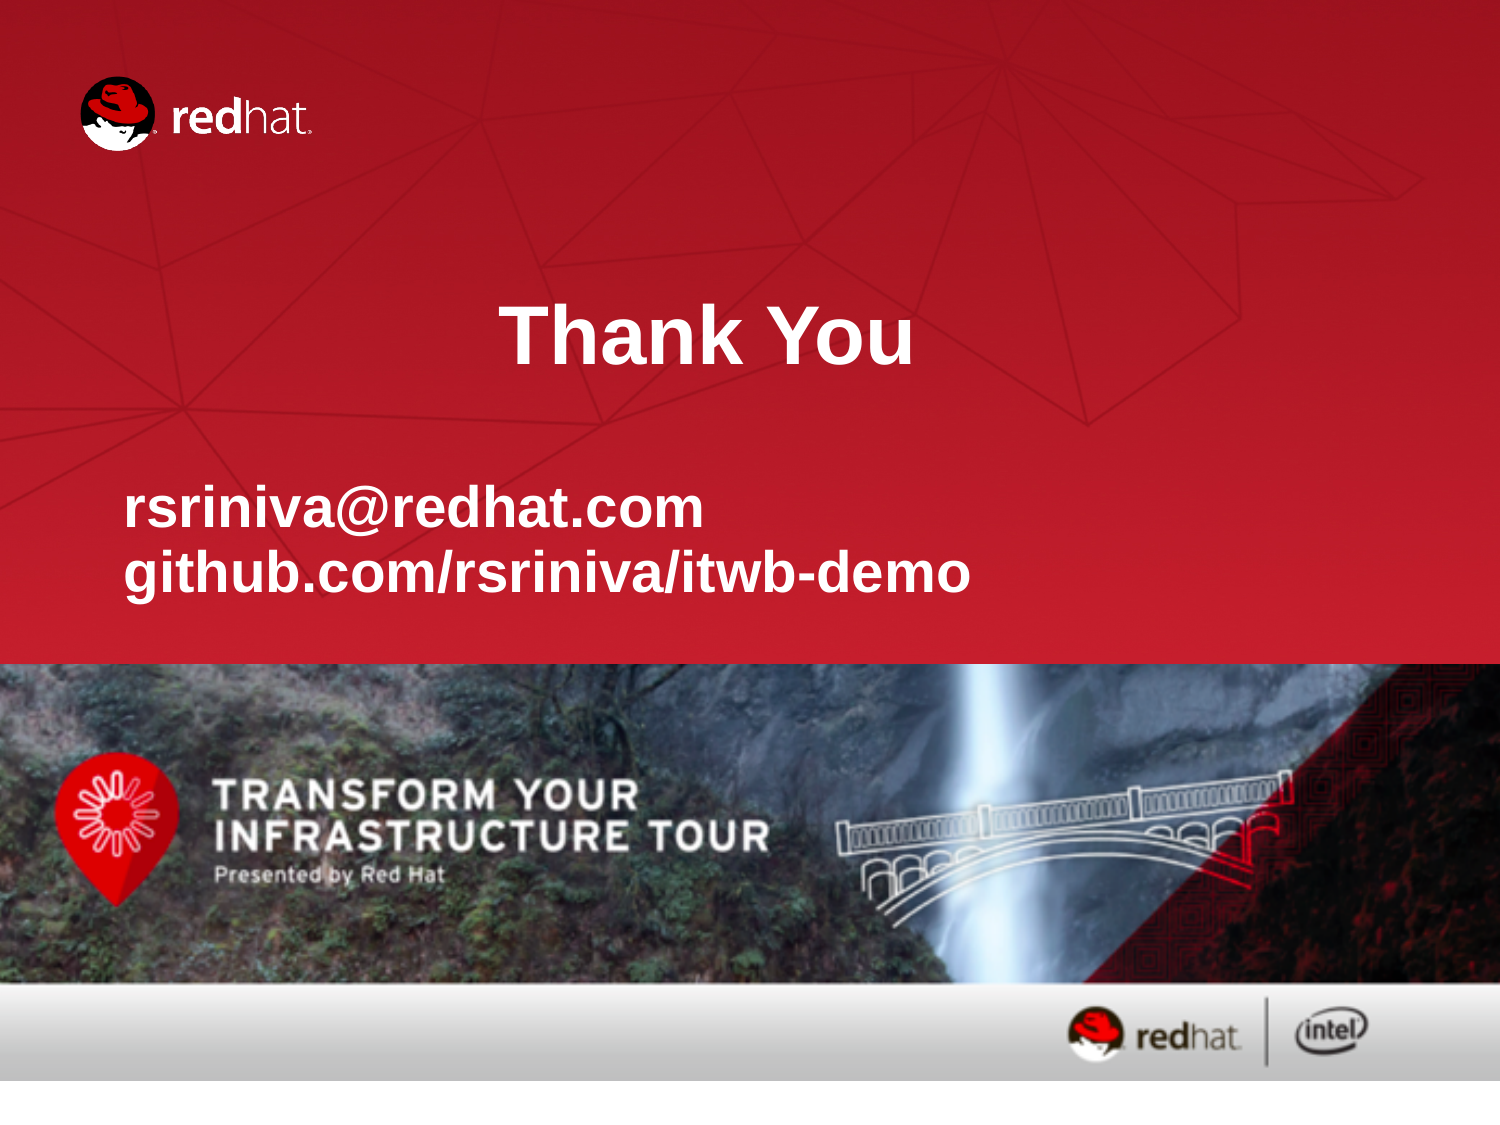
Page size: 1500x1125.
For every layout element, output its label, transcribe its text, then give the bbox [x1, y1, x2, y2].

picture [0, 0, 1500, 1082]
text_box Thank You rsriniva@redhat.com github.com/rsriniva/itwb-demo [109, 281, 1412, 613]
